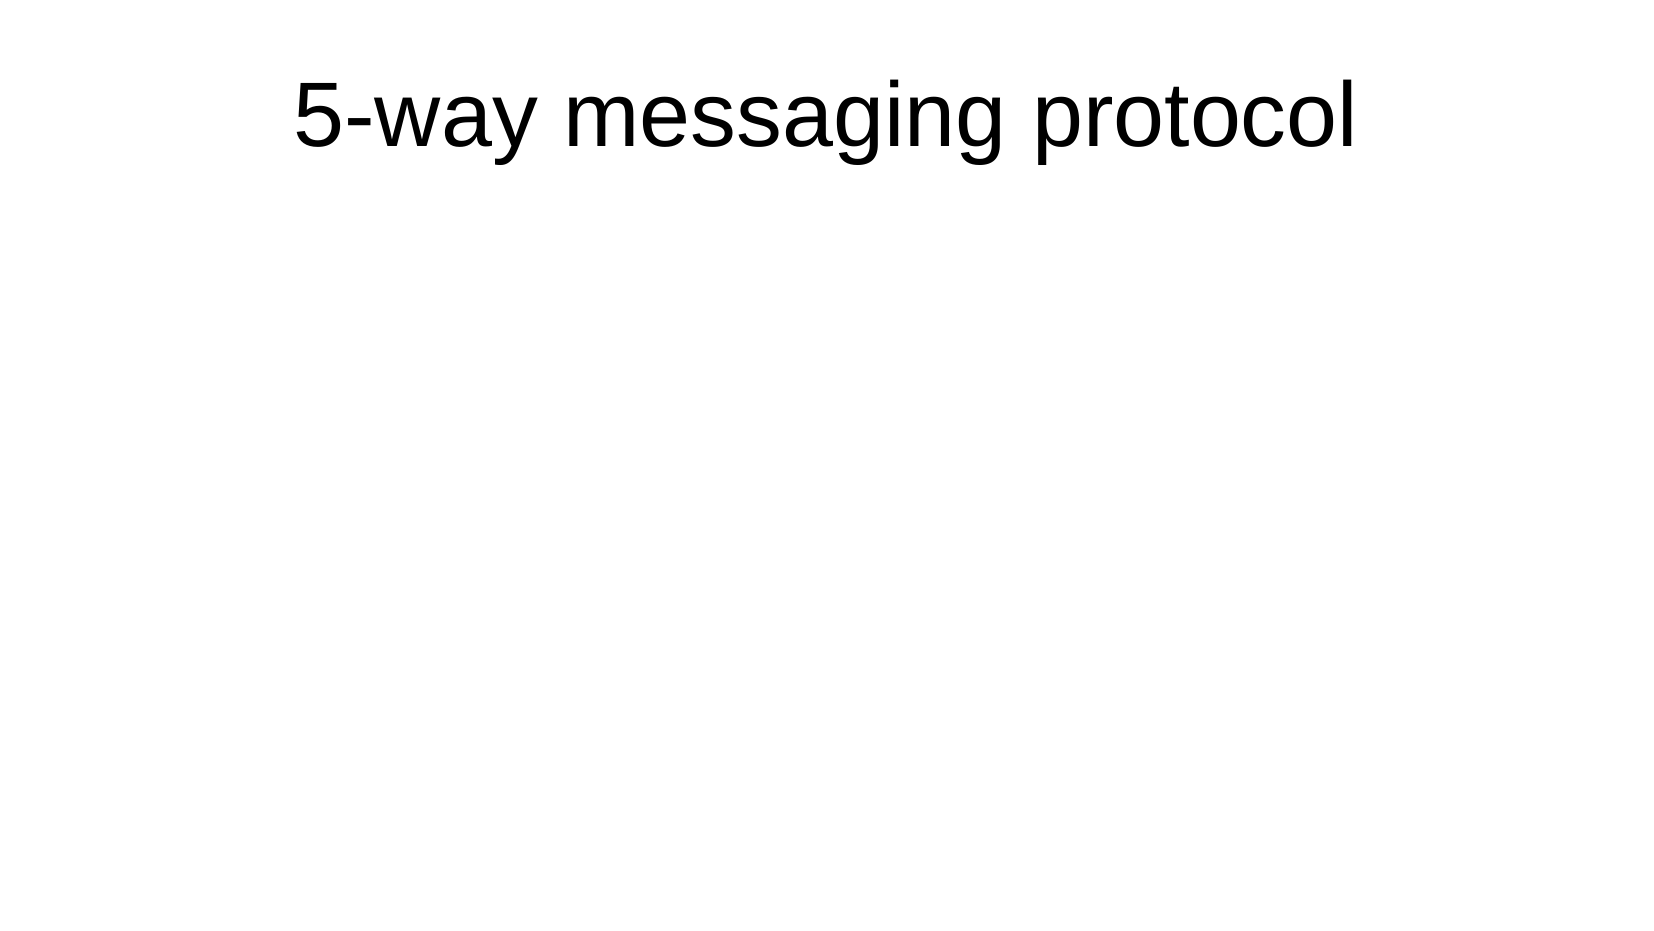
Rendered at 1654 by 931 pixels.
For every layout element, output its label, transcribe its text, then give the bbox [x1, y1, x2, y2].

title 5-way messaging protocol [82, 37, 1571, 193]
